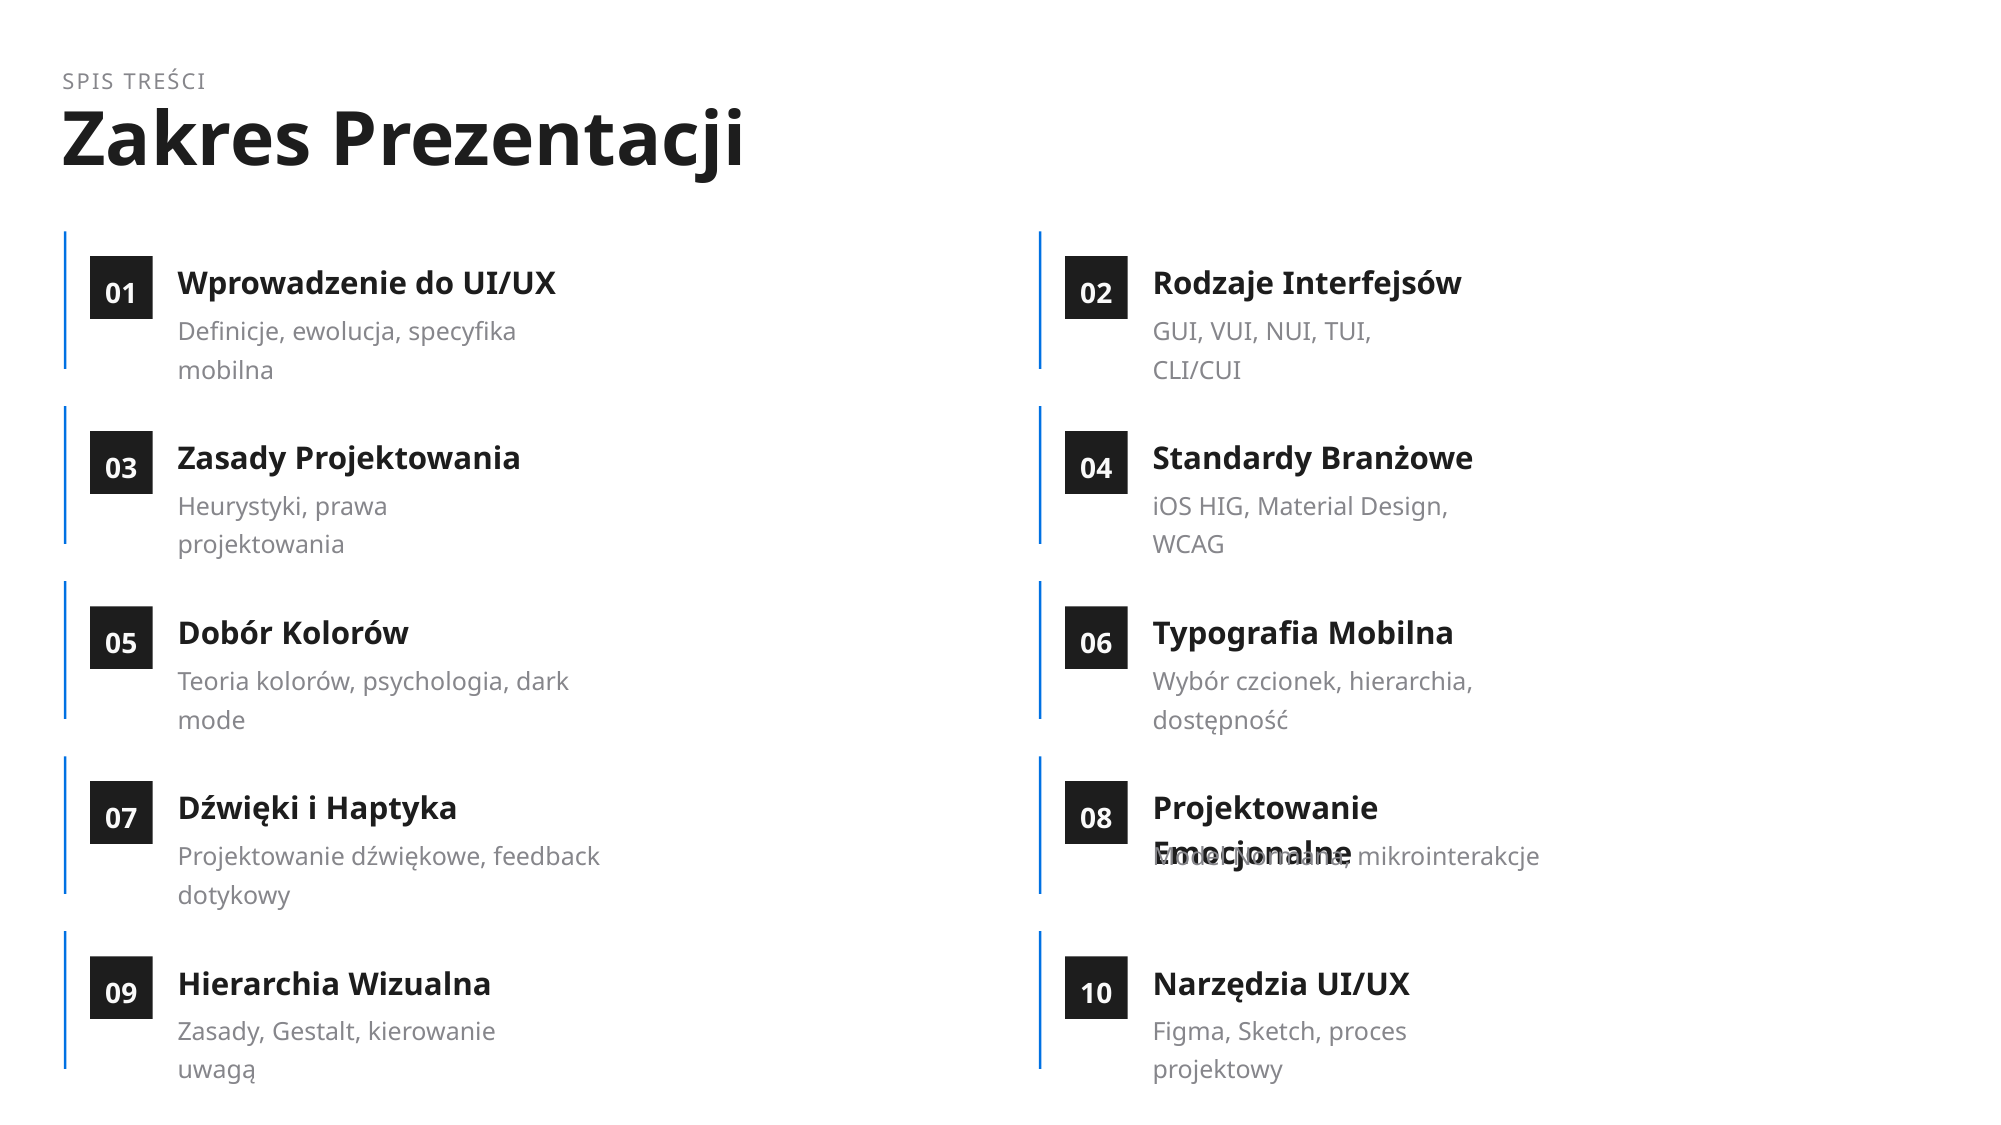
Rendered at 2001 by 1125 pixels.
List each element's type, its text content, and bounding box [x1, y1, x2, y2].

text_box [63, 581, 67, 719]
text_box Wybór czcionek, hierarchia, dostępność [1153, 656, 1603, 694]
text_box [63, 406, 67, 544]
text_box iOS HIG, Material Design, WCAG [1153, 481, 1521, 519]
text_box Wprowadzenie do UI/UX [178, 256, 609, 300]
text_box [1038, 231, 1042, 369]
text_box [63, 756, 67, 894]
text_box Figma, Sketch, proces projektowy [1153, 1006, 1535, 1044]
text_box 10 [1058, 956, 1135, 1019]
text_box GUI, VUI, NUI, TUI, CLI/CUI [1153, 306, 1460, 344]
text_box [1038, 931, 1042, 1069]
text_box Model Normana, mikrointerakcje [1153, 831, 1560, 869]
text_box Standardy Branżowe [1152, 431, 1524, 475]
text_box Definicje, ewolucja, specyfika mobilna [178, 306, 606, 344]
text_box Zakres Prezentacji [62, 106, 1975, 181]
text_box [1038, 406, 1042, 544]
text_box SPIS TREŚCI [62, 62, 1948, 94]
text_box [1038, 756, 1042, 894]
text_box 02 [1058, 256, 1135, 319]
text_box Projektowanie Emocjonalne [1152, 781, 1563, 825]
text_box Typografia Mobilna [1152, 606, 1606, 650]
text_box Projektowanie dźwiękowe, feedback dotykowy [178, 831, 701, 869]
text_box 05 [83, 606, 160, 669]
text_box Rodzaje Interfejsów [1152, 256, 1463, 300]
text_box Zasady, Gestalt, kierowanie uwagą [178, 1006, 567, 1044]
text_box 01 [83, 256, 160, 319]
text_box 06 [1058, 606, 1135, 669]
text_box Teoria kolorów, psychologia, dark mode [177, 656, 624, 694]
text_box Dźwięki i Haptyka [178, 781, 704, 825]
text_box 08 [1058, 781, 1135, 844]
text_box [63, 231, 67, 369]
text_box Zasady Projektowania [178, 431, 551, 475]
text_box Hierarchia Wizualna [177, 956, 570, 1000]
text_box 03 [83, 431, 160, 494]
text_box Narzędzia UI/UX [1152, 956, 1538, 1000]
text_box Dobór Kolorów [178, 606, 628, 650]
text_box [63, 931, 67, 1069]
text_box 09 [83, 956, 160, 1019]
text_box Heurystyki, prawa projektowania [177, 481, 548, 519]
text_box 07 [83, 781, 160, 844]
text_box [1038, 581, 1042, 719]
text_box 04 [1058, 431, 1135, 494]
